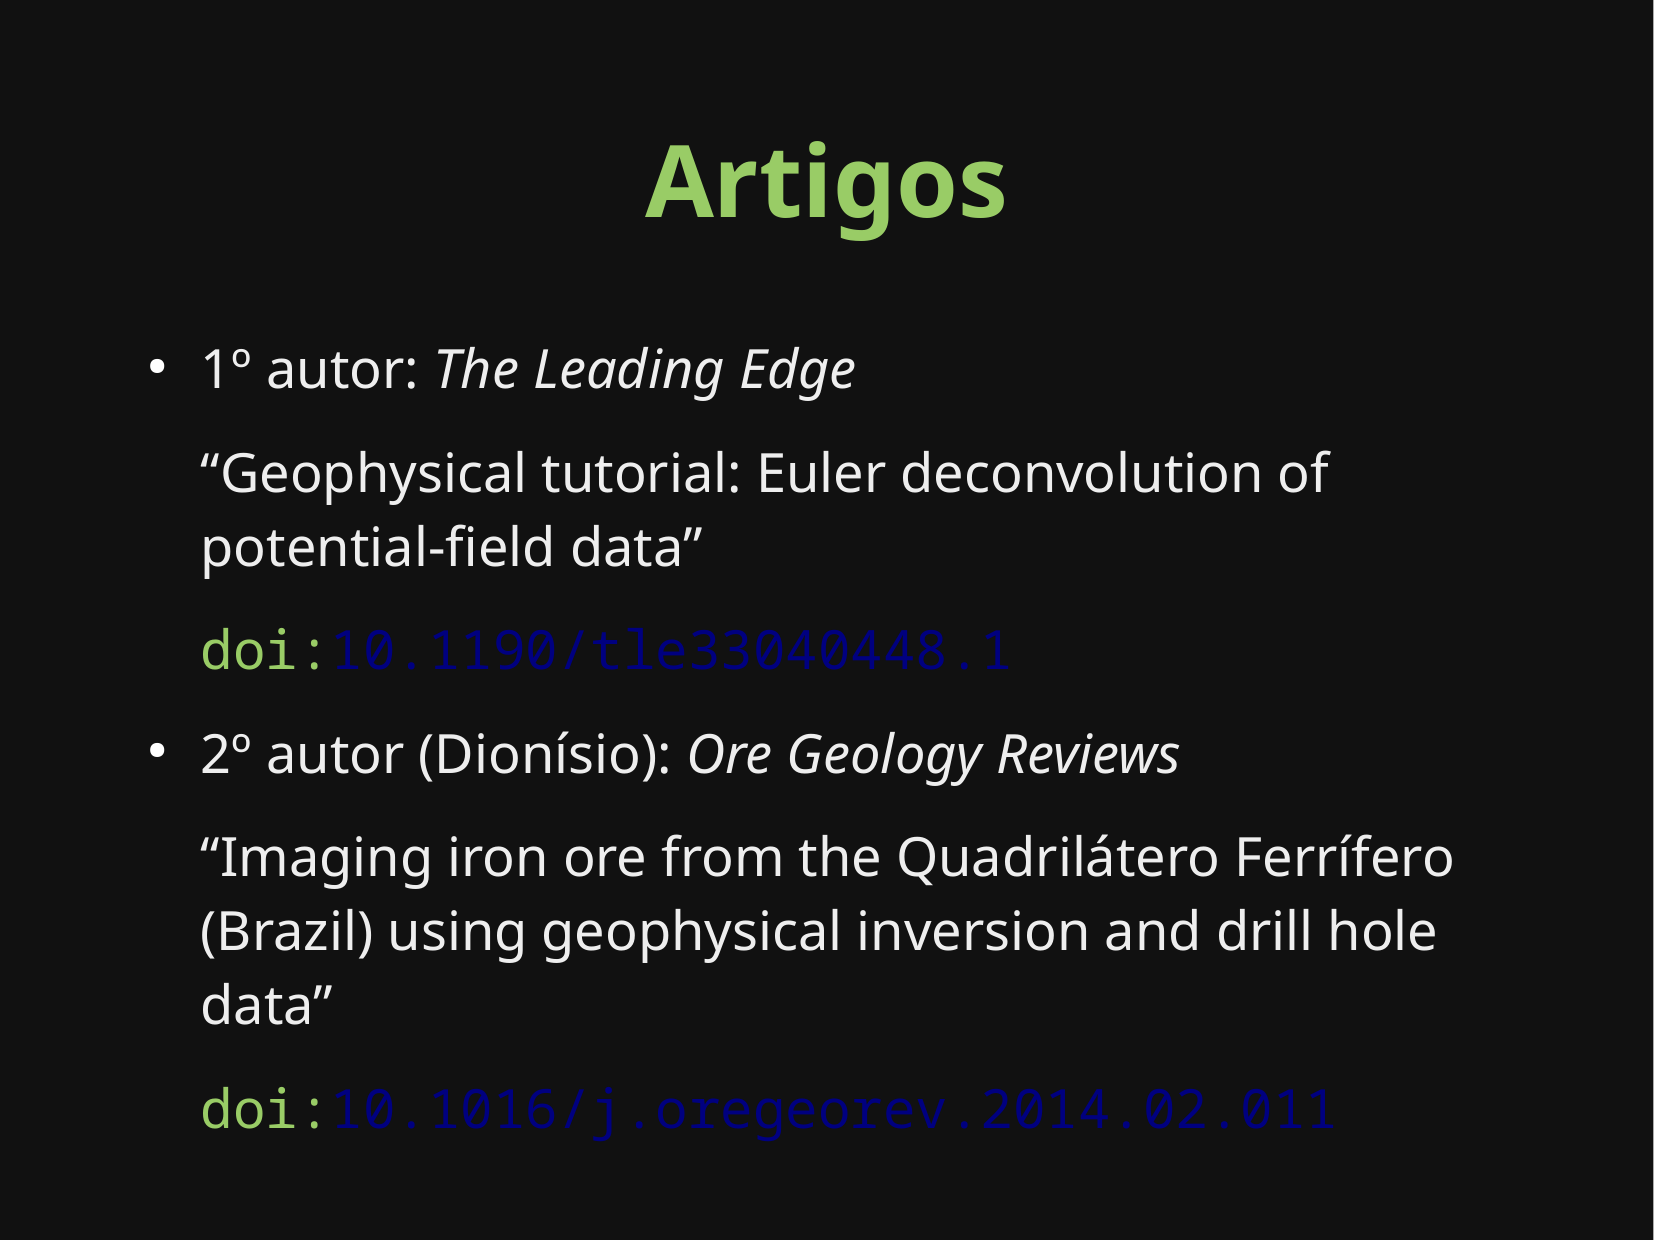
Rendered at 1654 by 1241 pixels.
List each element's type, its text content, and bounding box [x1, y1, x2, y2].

list 1º autor: The Leading Edge “Geophysical tutorial: Euler deconvolution of potential-field data” doi:10.1190/tle33040448.1 2º autor (Dionísio): Ore Geology Reviews “Imaging iron ore from the Quadrilátero Ferrífero (Brazil) using geophysical inversion and drill hole data” doi:10.1016/j.oregeorev.2014.02.011 [129, 330, 1536, 1234]
title Artigos [82, 49, 1571, 308]
